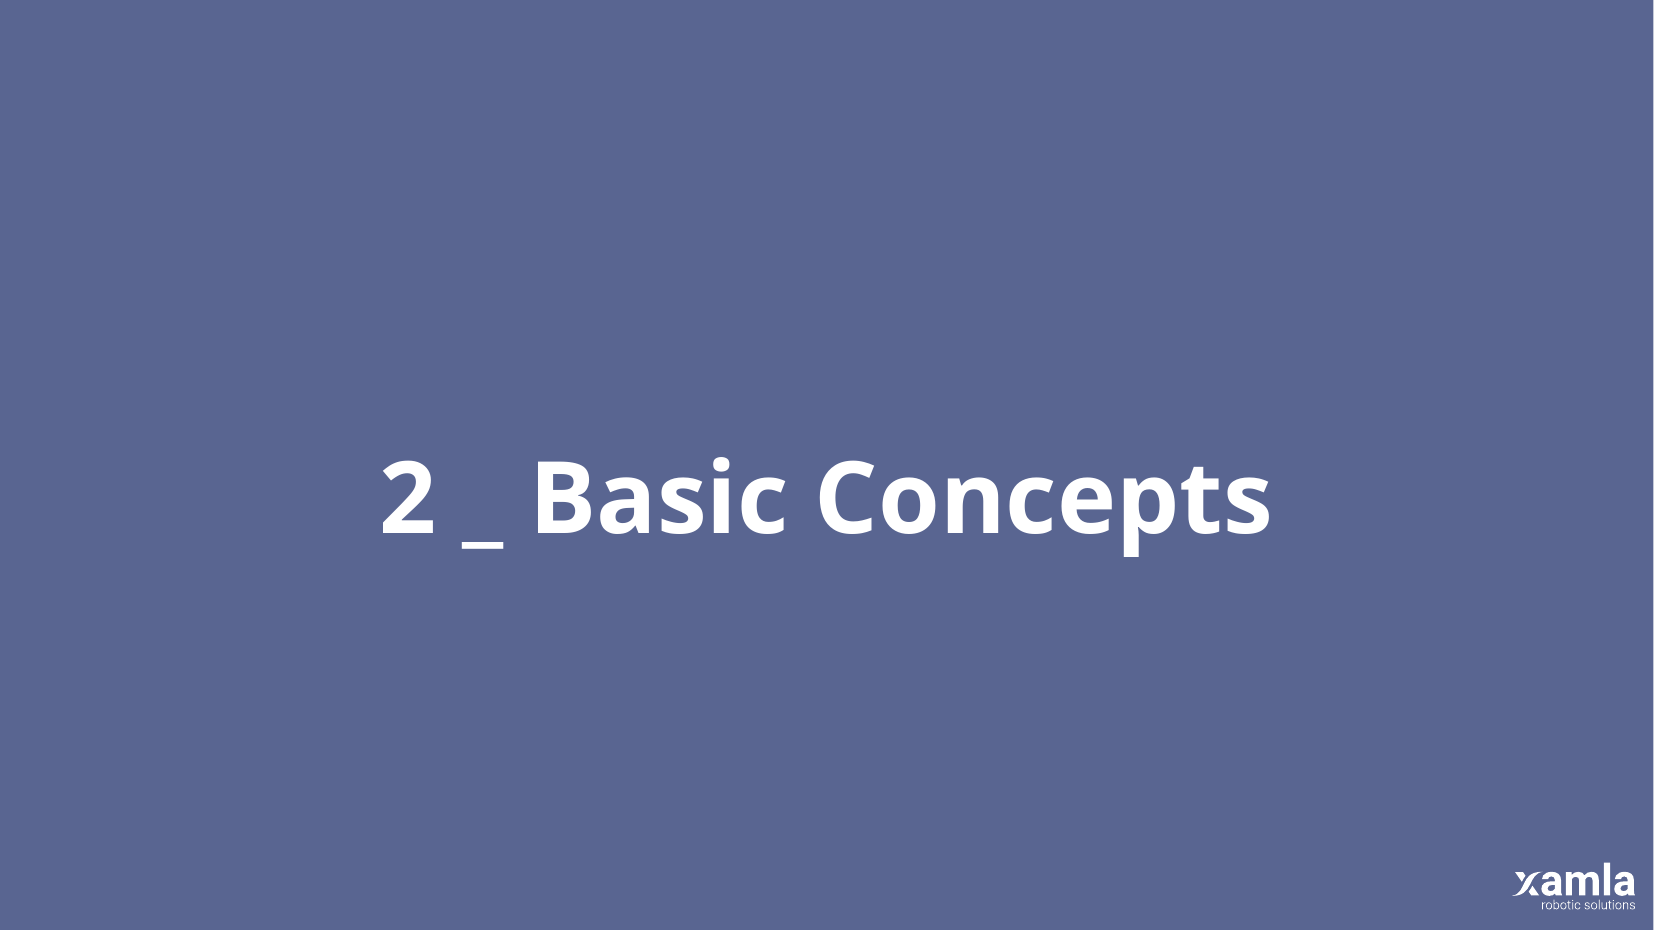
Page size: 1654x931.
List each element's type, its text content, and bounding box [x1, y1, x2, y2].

text_box 2 _ Basic Concepts [0, 419, 1654, 573]
picture [1511, 862, 1636, 910]
